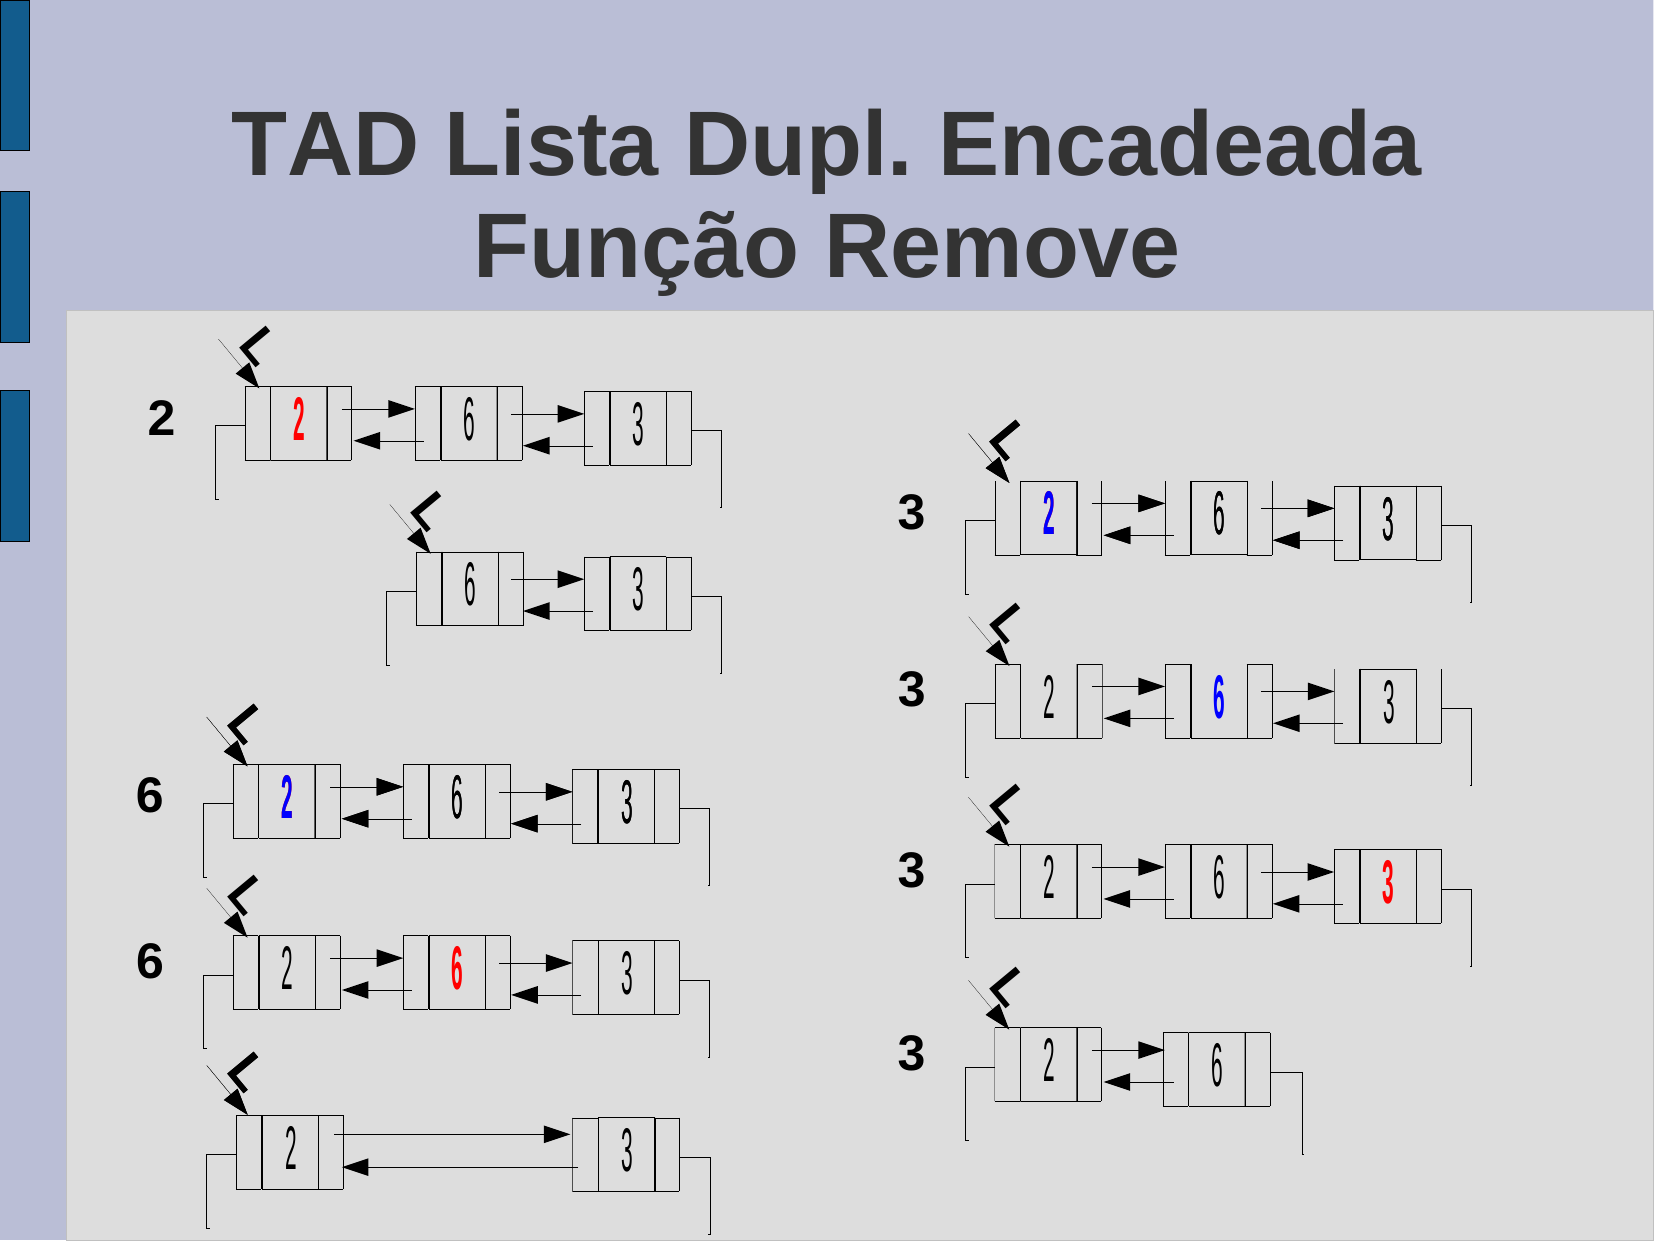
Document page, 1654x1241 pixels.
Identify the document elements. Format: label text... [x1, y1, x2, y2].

text_box 3 [897, 484, 926, 542]
chart [232, 764, 341, 844]
chart [572, 769, 681, 849]
chart [236, 1115, 345, 1195]
text_box 6 [135, 767, 164, 825]
chart [414, 386, 523, 466]
chart [584, 391, 693, 471]
chart [994, 480, 1103, 560]
chart [415, 551, 524, 631]
chart [403, 935, 512, 1015]
text_box 3 [897, 1025, 926, 1083]
chart [1162, 1032, 1271, 1112]
chart [244, 386, 353, 466]
text_box 3 [897, 661, 926, 719]
chart [1334, 849, 1443, 929]
chart [584, 556, 693, 636]
title TAD Lista Dupl. Encadeada Função Remove [121, 91, 1534, 299]
text_box 3 [897, 842, 926, 900]
chart [572, 940, 681, 1020]
text_box 6 [135, 933, 164, 991]
chart [1164, 664, 1274, 744]
chart [994, 664, 1103, 744]
chart [1164, 480, 1273, 560]
chart [403, 764, 512, 844]
chart [994, 844, 1103, 924]
chart [1164, 844, 1273, 924]
chart [1334, 668, 1443, 748]
chart [994, 1027, 1103, 1107]
chart [232, 935, 341, 1015]
text_box 2 [147, 389, 176, 447]
chart [1334, 485, 1443, 565]
chart [572, 1117, 681, 1197]
